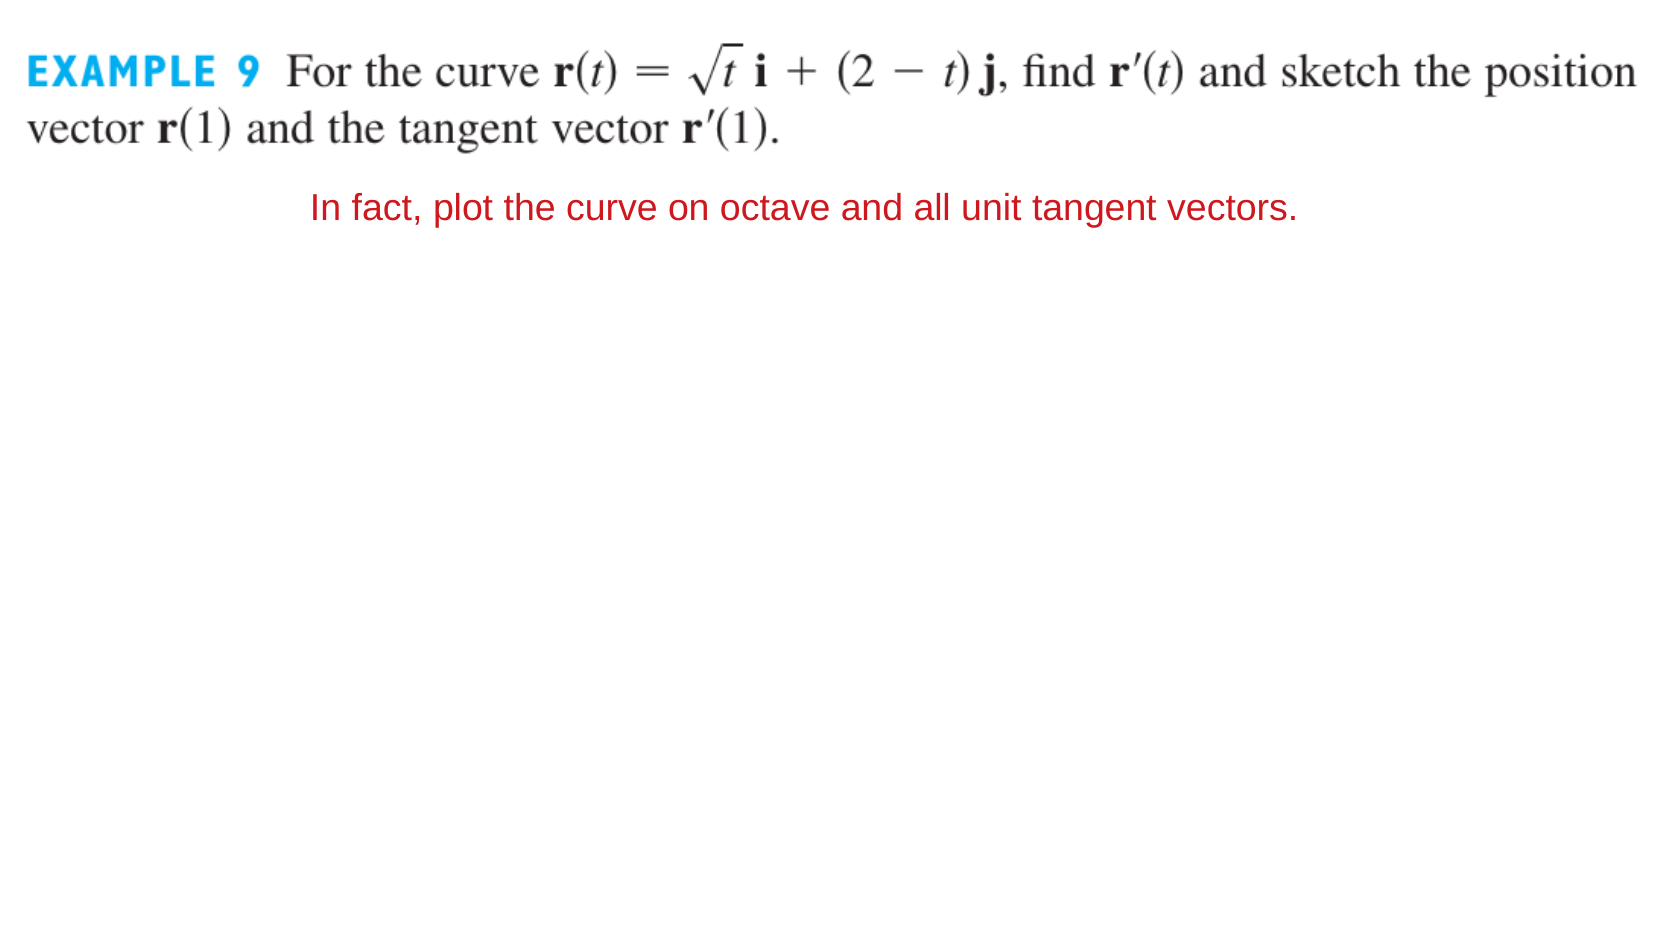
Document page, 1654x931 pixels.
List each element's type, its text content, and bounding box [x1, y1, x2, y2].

text_box In fact, plot the curve on octave and all unit tangent vectors. [295, 179, 1314, 237]
picture [0, 33, 1654, 166]
